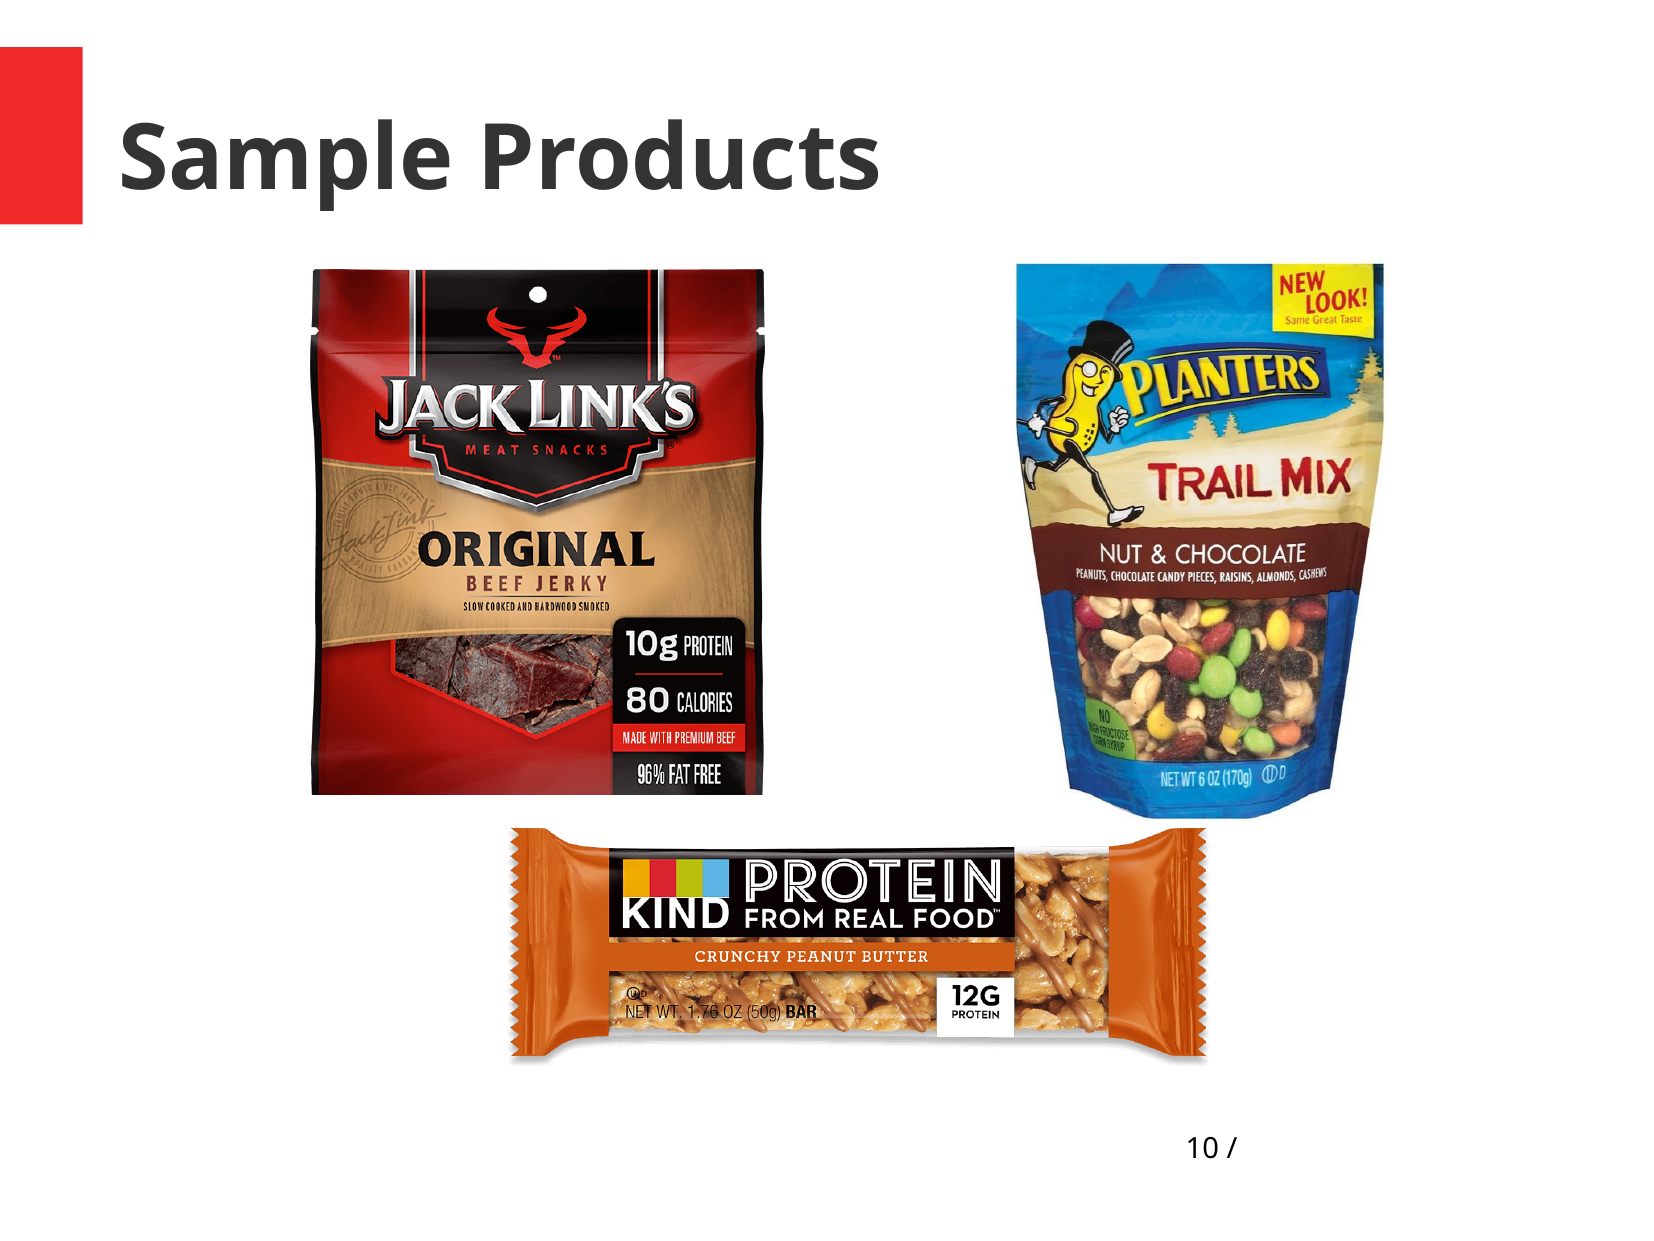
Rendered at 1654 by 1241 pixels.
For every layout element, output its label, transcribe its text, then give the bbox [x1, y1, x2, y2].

title Sample Products [118, 49, 1571, 257]
picture [290, 257, 1396, 1118]
text_box / [1185, 1129, 1571, 1216]
